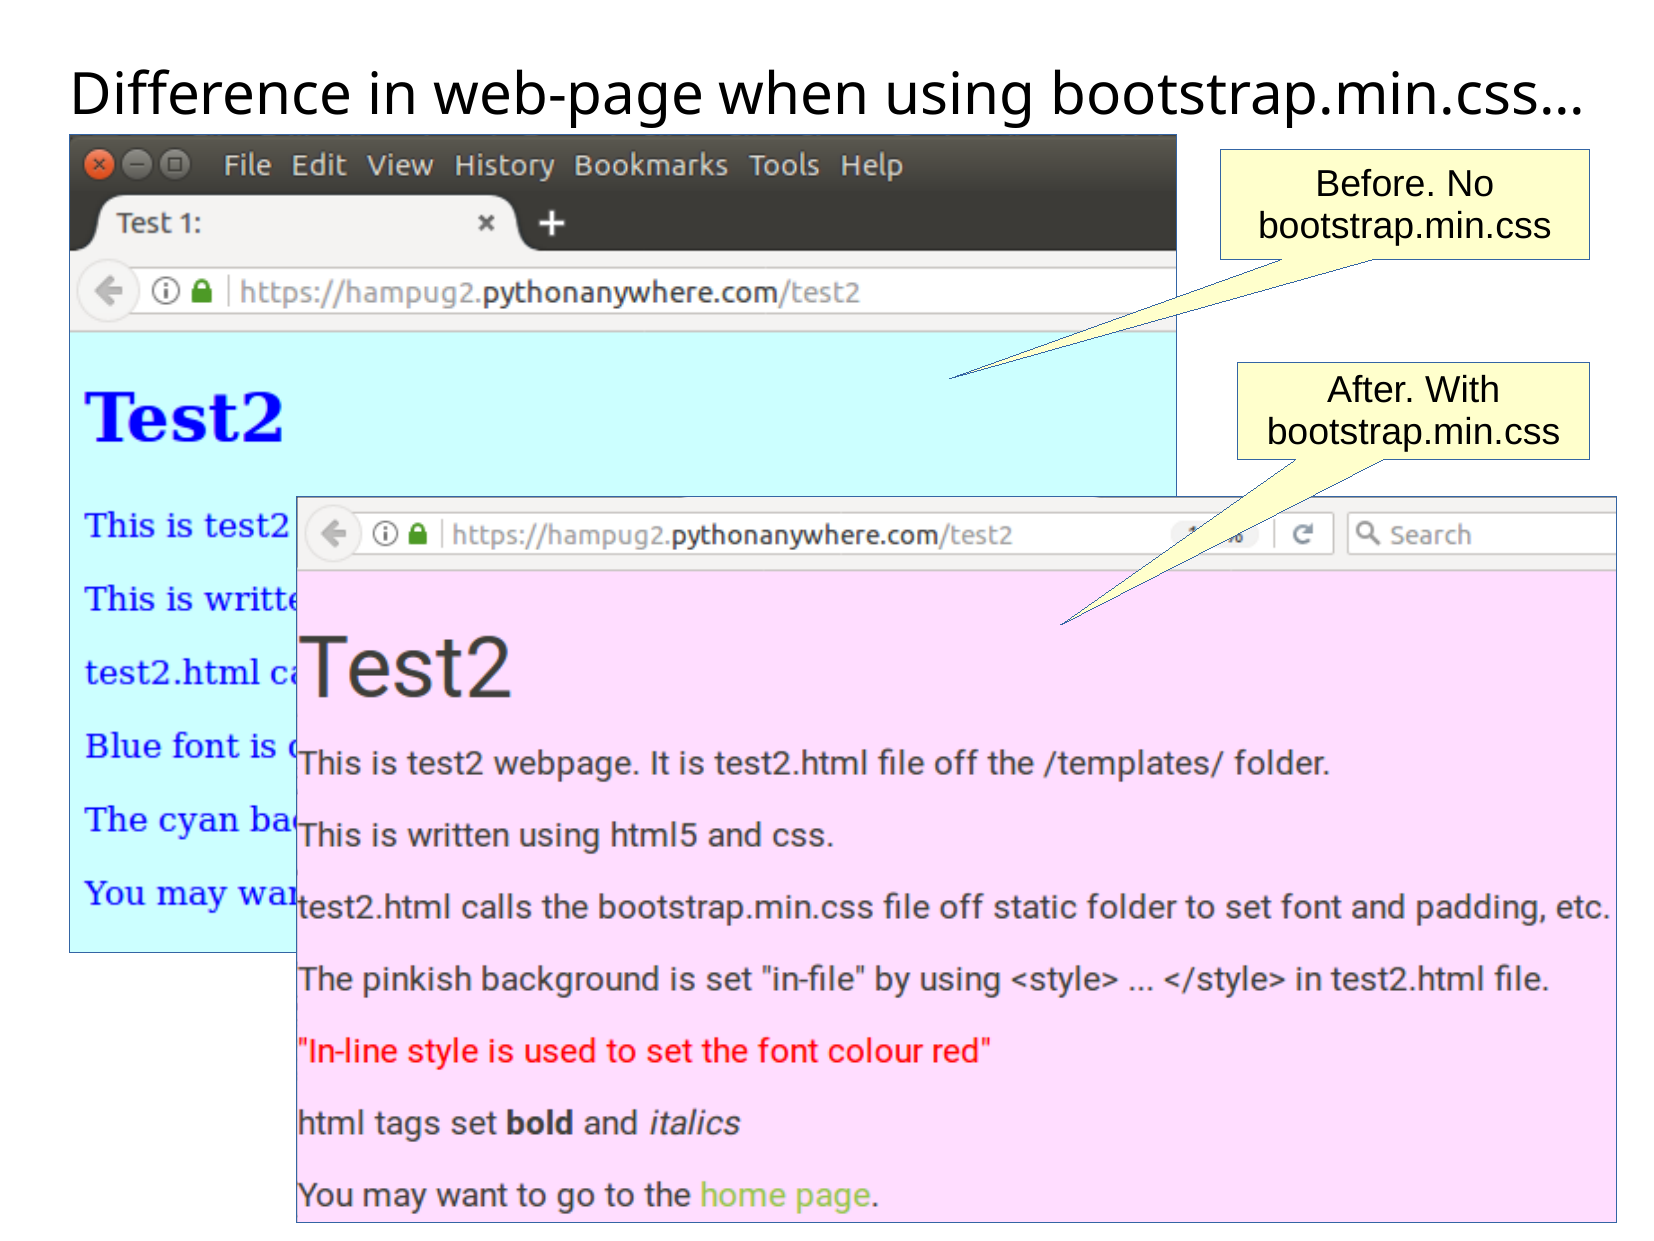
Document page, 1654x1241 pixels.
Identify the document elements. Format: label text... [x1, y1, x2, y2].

picture [69, 134, 1617, 1223]
text_box Before. No bootstrap.min.css [949, 149, 1590, 379]
text_box Difference in web-page when using bootstrap.min.css... [69, 28, 1629, 157]
text_box After. With bootstrap.min.css [1060, 362, 1590, 625]
